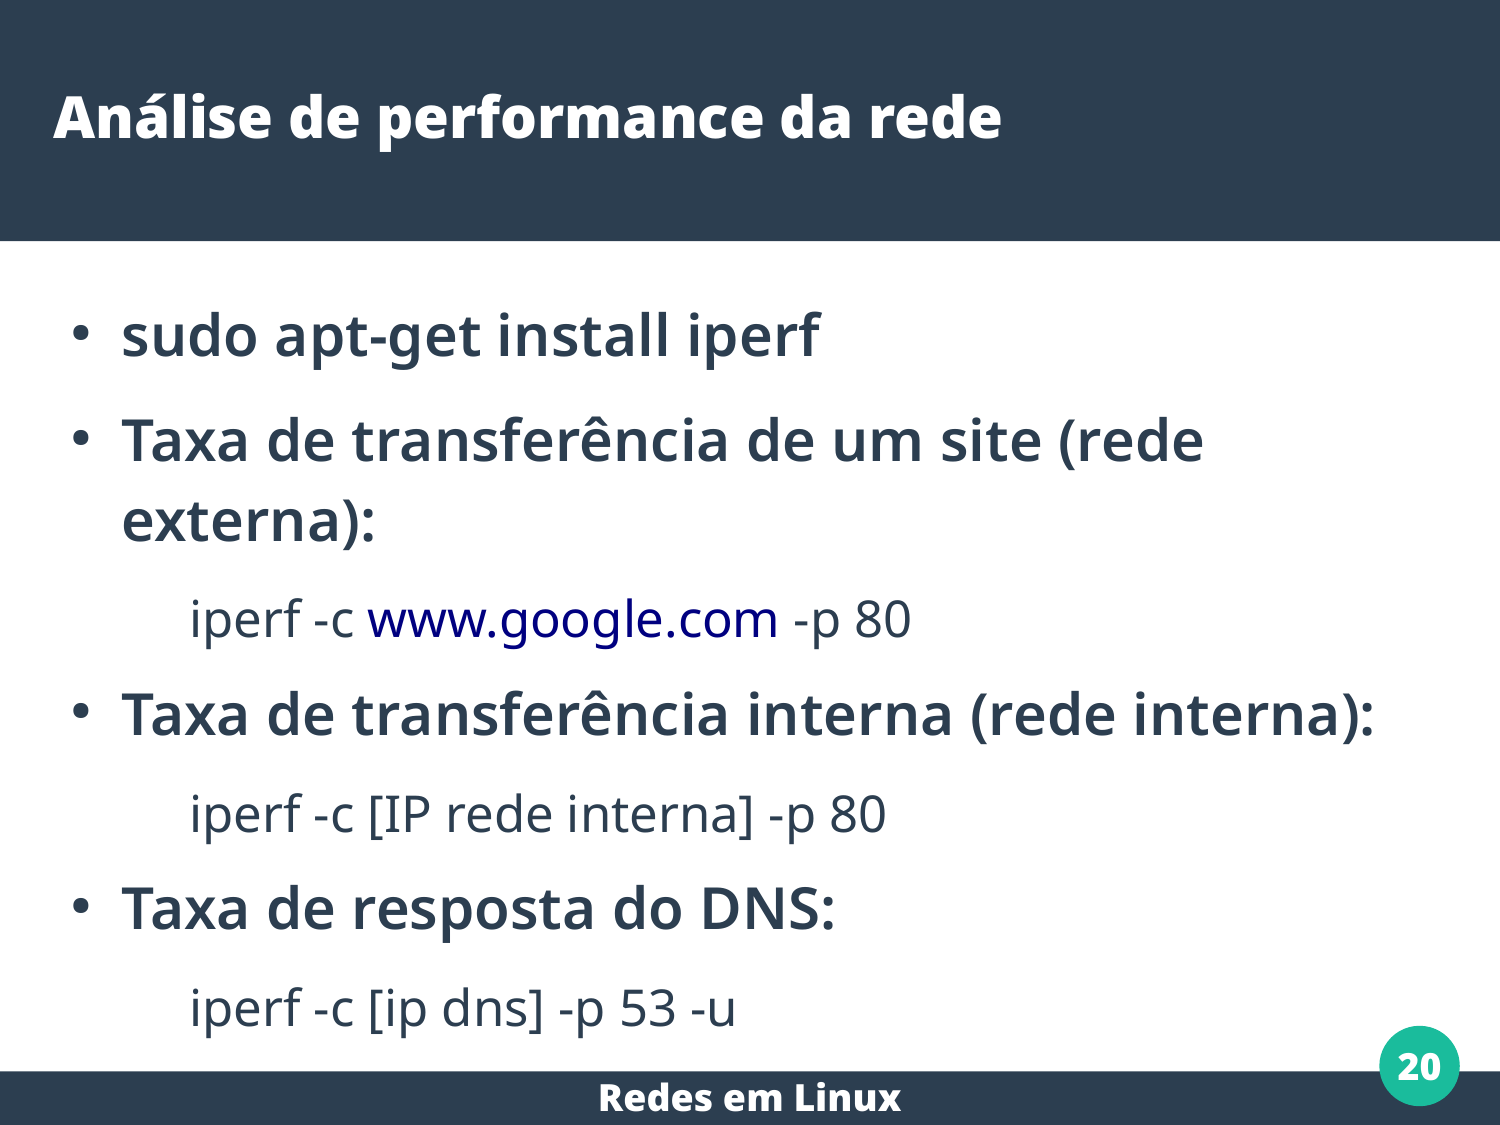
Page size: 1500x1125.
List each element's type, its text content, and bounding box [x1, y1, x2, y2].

title Análise de performance da rede [53, 44, 1447, 188]
list sudo apt-get install iperf Taxa de transferência de um site (rede externa): iperf -c www.google.com -p 80 Taxa de transferência interna (rede interna): iperf -c [IP rede interna] -p 80 Taxa de resposta do DNS: iperf -c [ip dns] -p 53 -u [53, 294, 1447, 1045]
